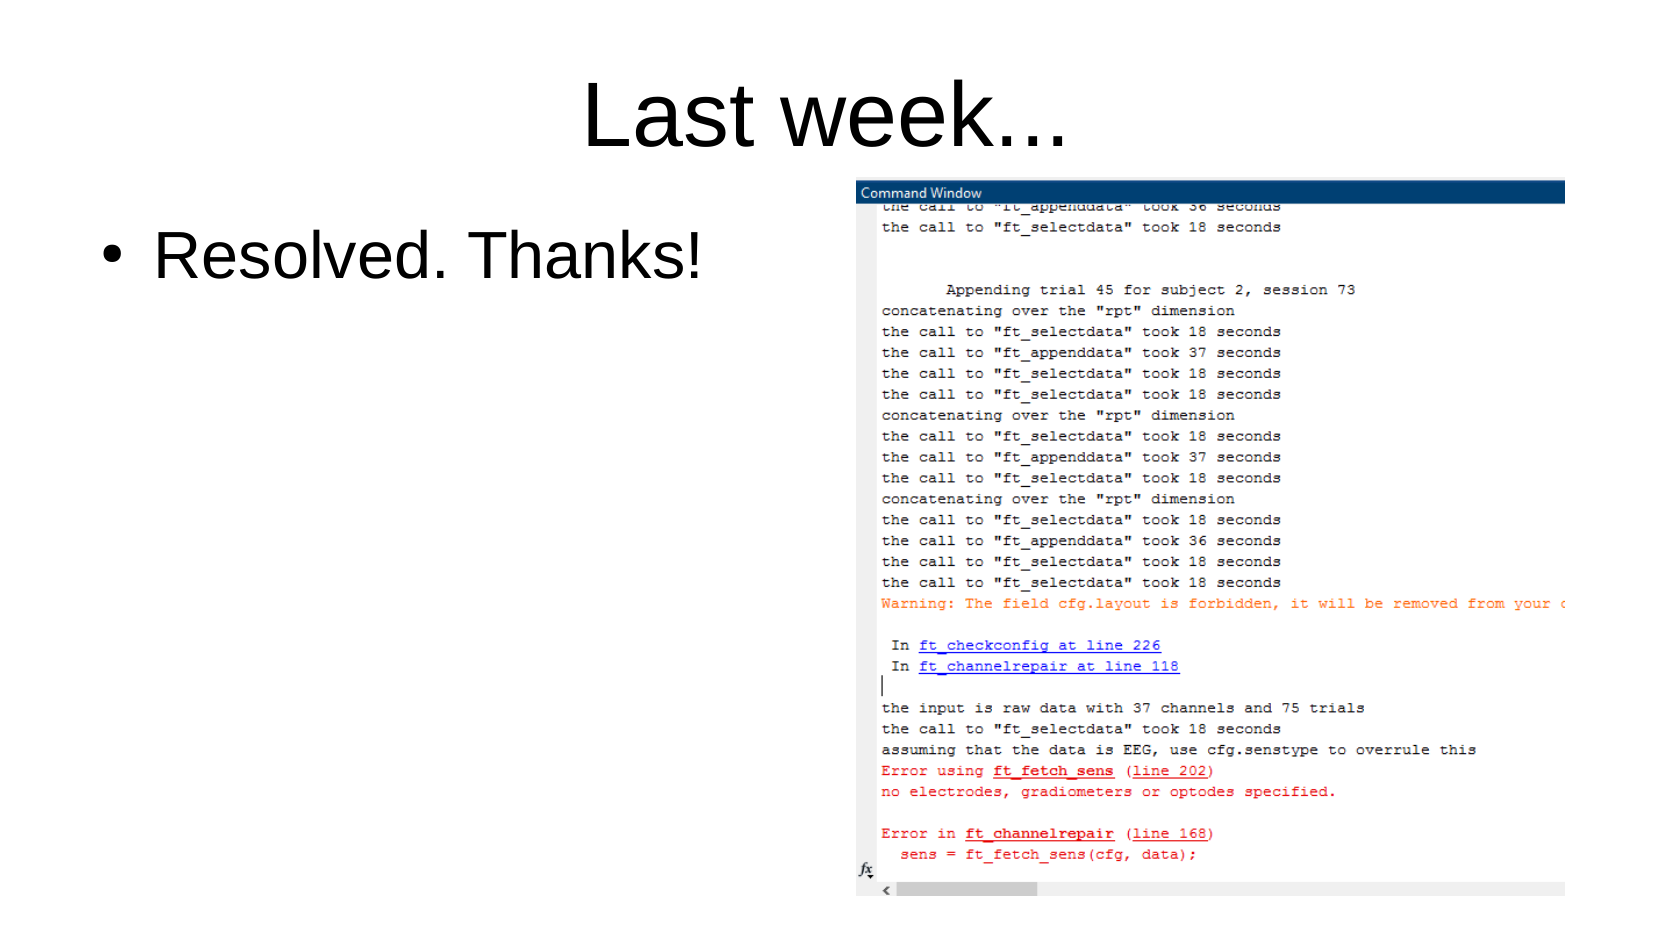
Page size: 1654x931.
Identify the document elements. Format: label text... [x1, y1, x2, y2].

title Last week... [82, 37, 1571, 193]
picture [856, 177, 1565, 896]
list Resolved. Thanks! [82, 217, 809, 758]
